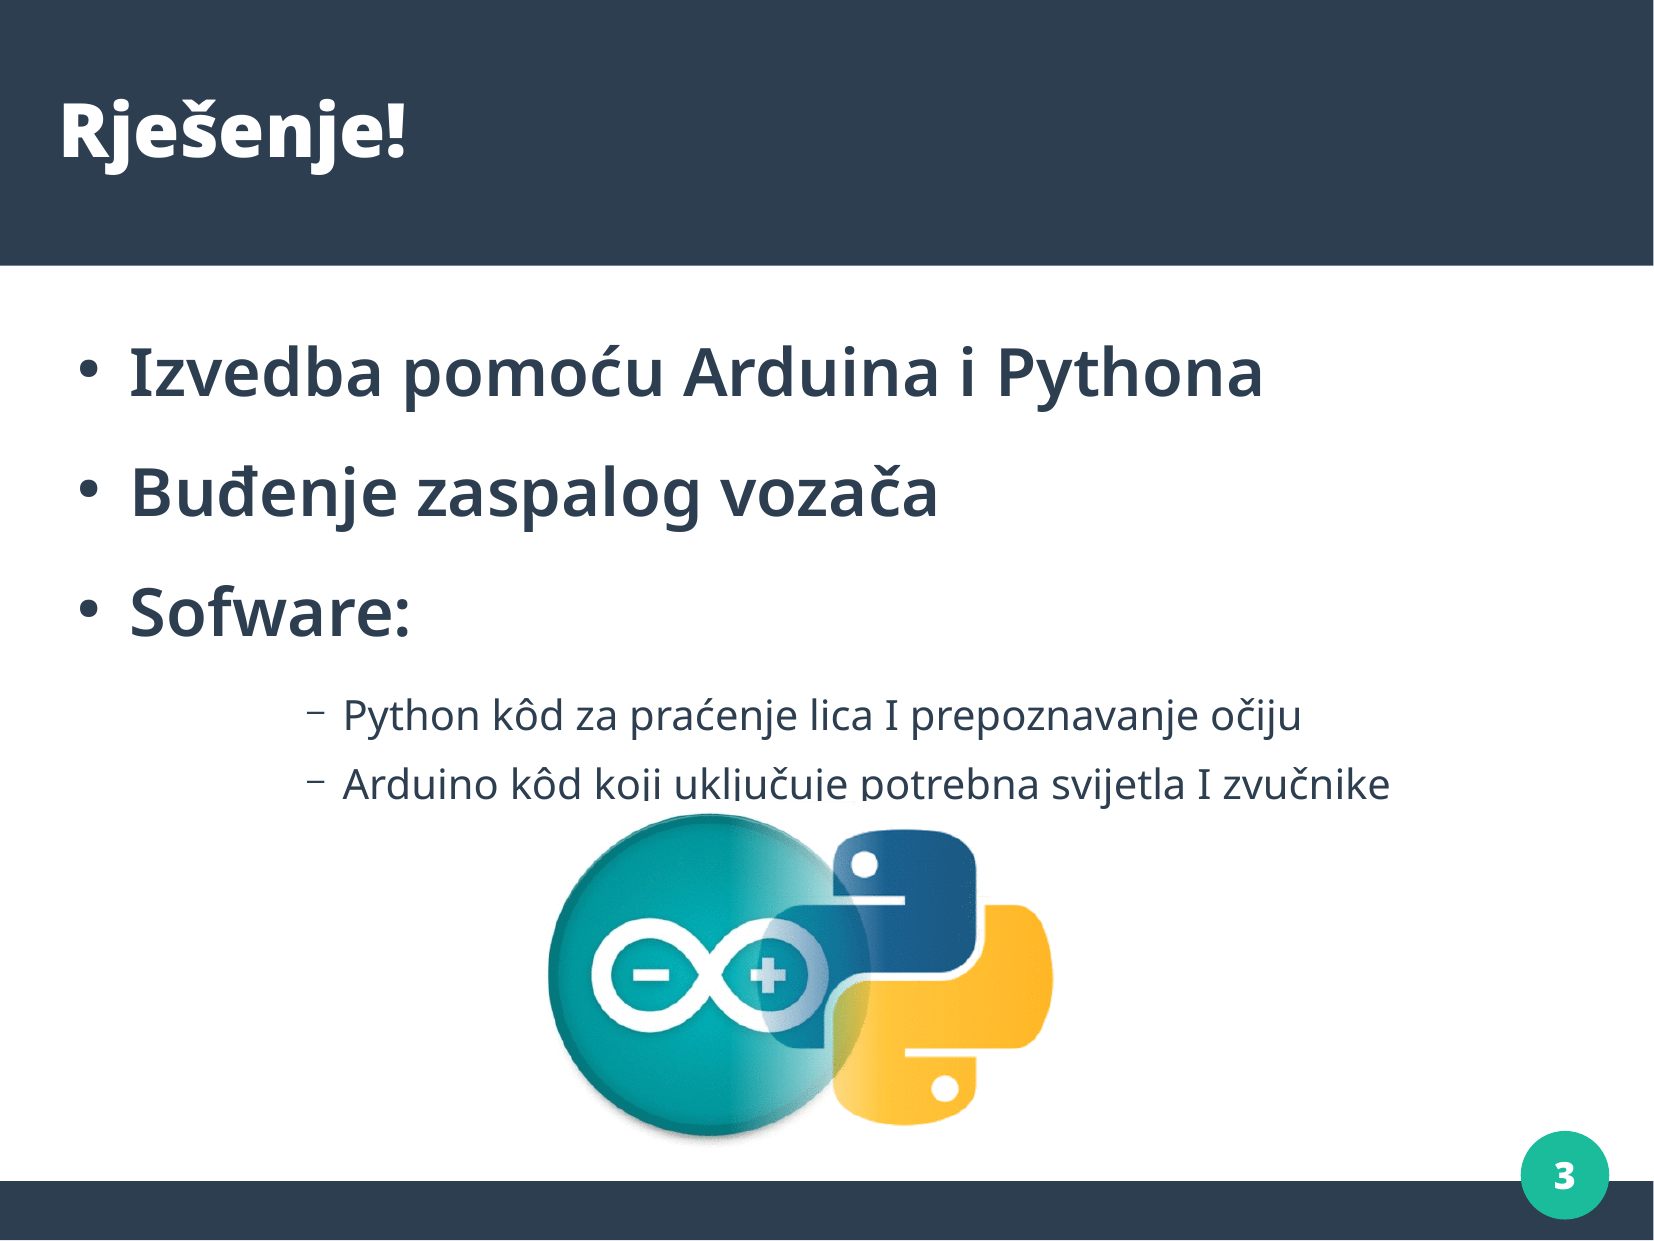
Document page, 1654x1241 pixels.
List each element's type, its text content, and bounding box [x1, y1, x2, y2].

list Izvedba pomoću Arduina i Pythona Buđenje zaspalog vozača Sofware: Python kôd za praćenje lica I prepoznavanje očiju Arduino kôd koji uključuje potrebna svijetla I zvučnike [59, 324, 1595, 1152]
title Rješenje! [59, 49, 1595, 207]
picture [533, 801, 1081, 1153]
